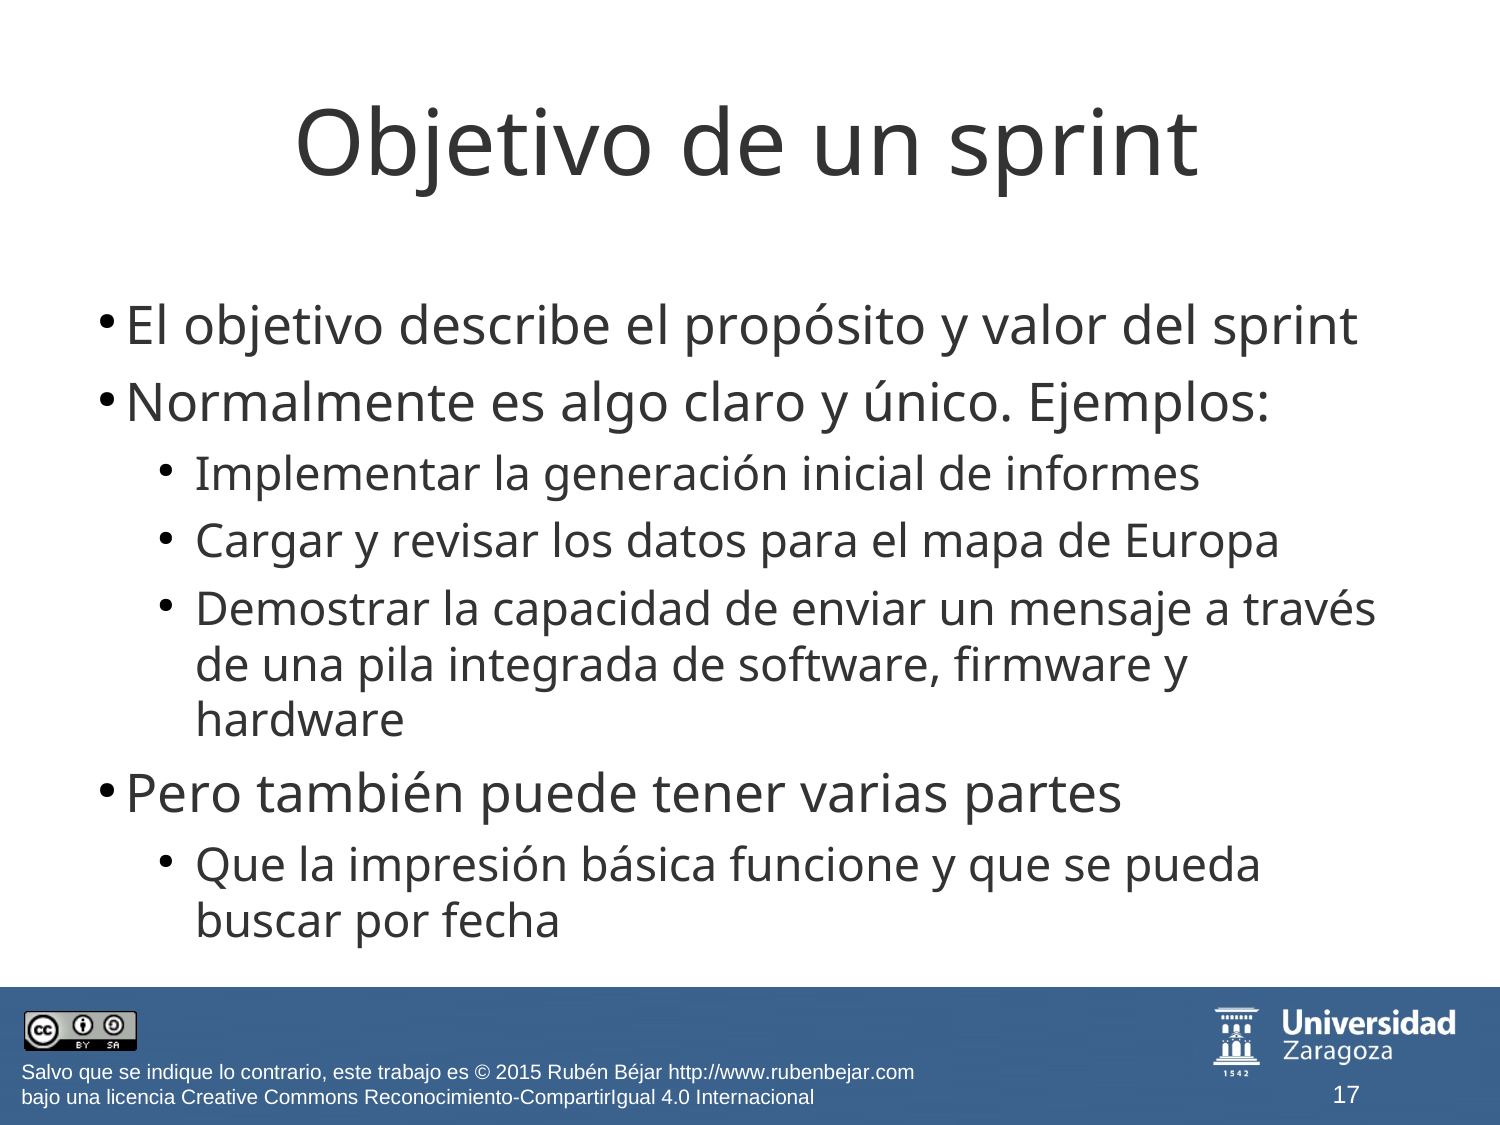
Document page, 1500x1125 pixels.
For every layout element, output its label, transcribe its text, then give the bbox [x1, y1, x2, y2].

title Objetivo de un sprint [74, 21, 1420, 257]
list El objetivo describe el propósito y valor del sprint Normalmente es algo claro y único. Ejemplos: Implementar la generación inicial de informes Cargar y revisar los datos para el mapa de Europa Demostrar la capacidad de enviar un mensaje a través de una pila integrada de software, firmware y hardware Pero también puede tener varias partes Que la impresión básica funcione y que se pueda buscar por fecha [82, 283, 1418, 957]
picture [0, 987, 1500, 1125]
